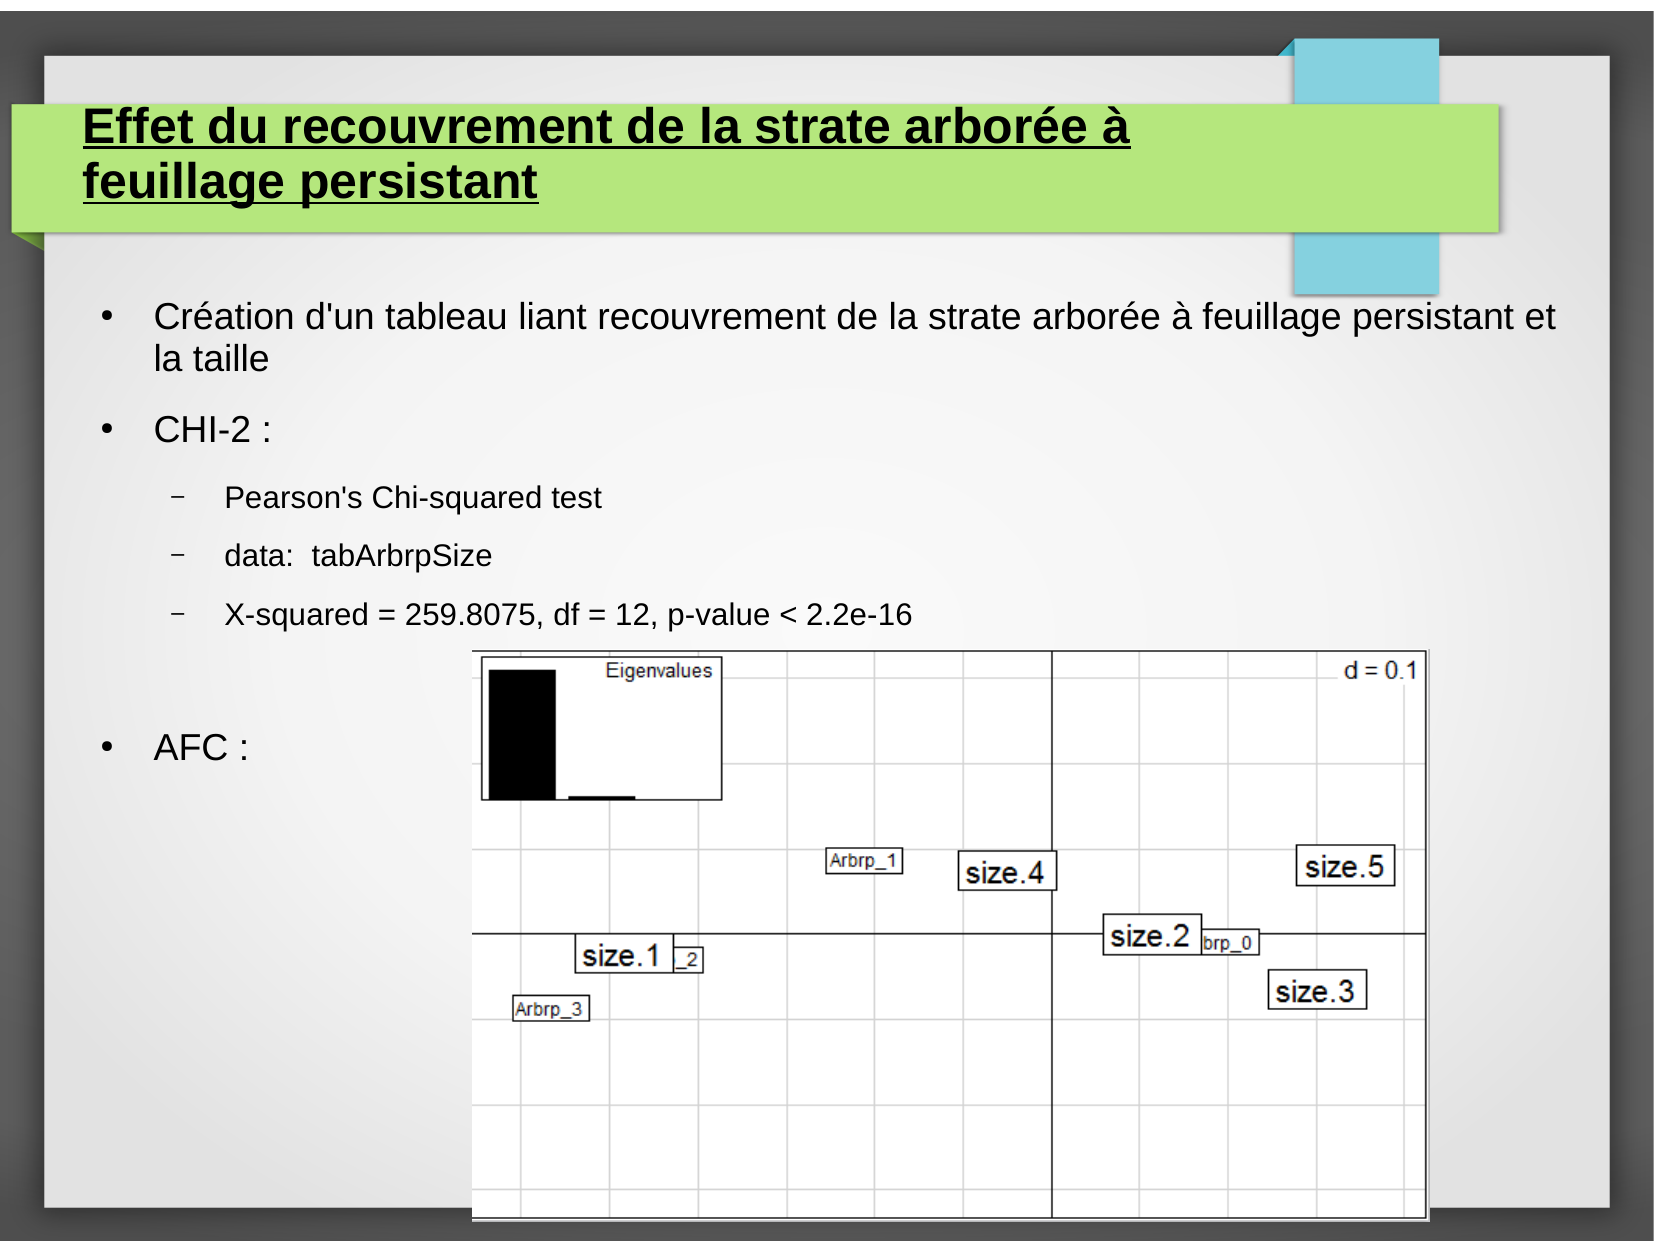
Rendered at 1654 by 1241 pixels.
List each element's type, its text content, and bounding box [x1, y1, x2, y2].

list Création d'un tableau liant recouvrement de la strate arborée à feuillage persistant et la taille CHI-2 : Pearson's Chi-squared test data: tabArbrpSize X-squared = 259.8075, df = 12, p-value < 2.2e-16 AFC : [82, 295, 1571, 1015]
title Effet du recouvrement de la strate arborée à feuillage persistant [82, 94, 1264, 213]
picture [0, 11, 1654, 1241]
